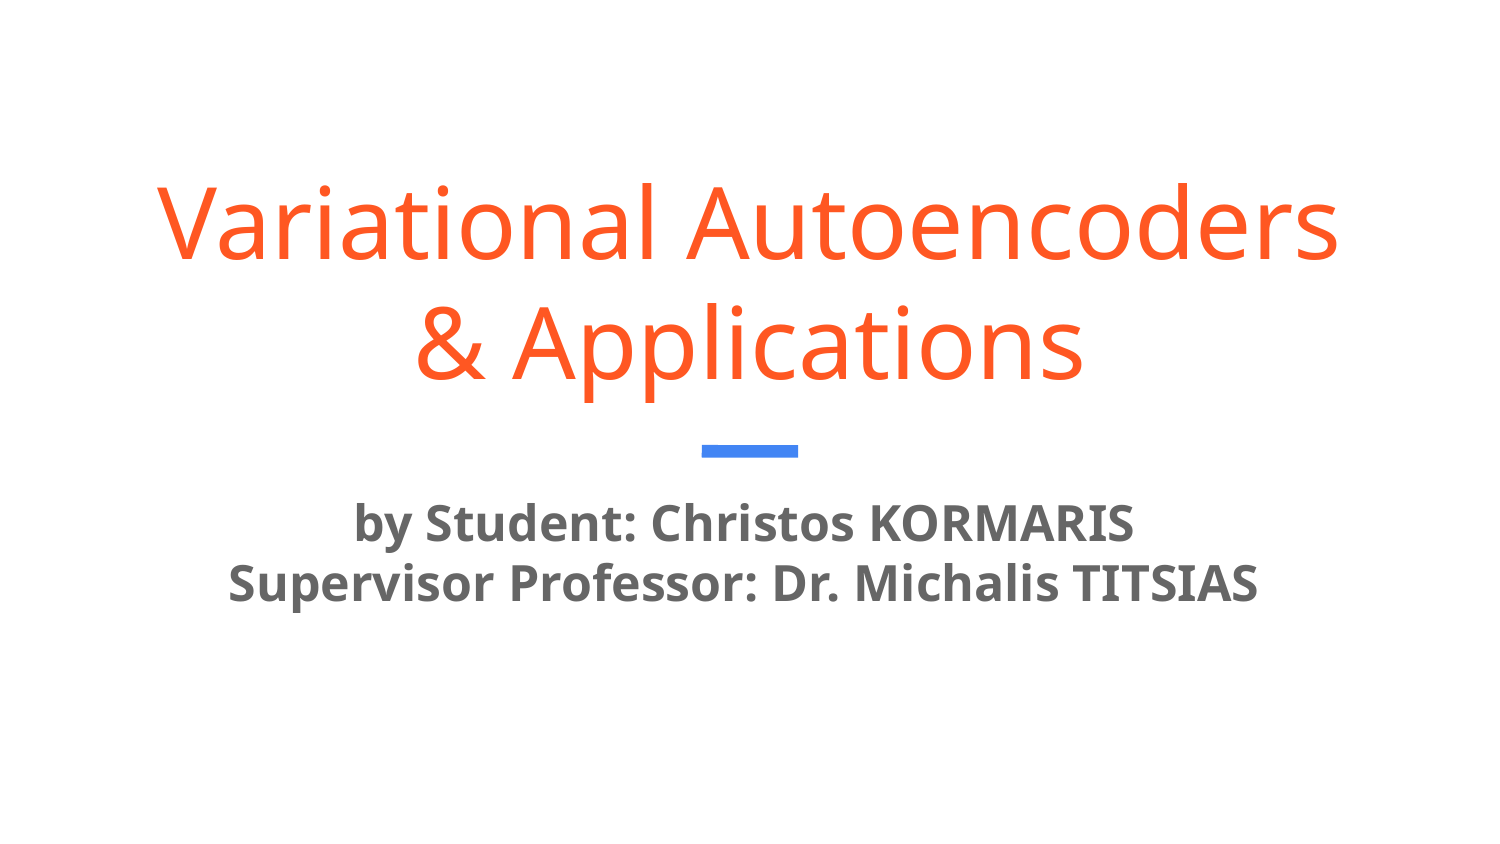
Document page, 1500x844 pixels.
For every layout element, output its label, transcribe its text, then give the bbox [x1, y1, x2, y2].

title Variational Autoencoders & Applications [119, 29, 1381, 415]
subtitle by Student: Christos KORMARIS Supervisor Professor: Dr. Michalis TITSIAS [113, 476, 1375, 621]
